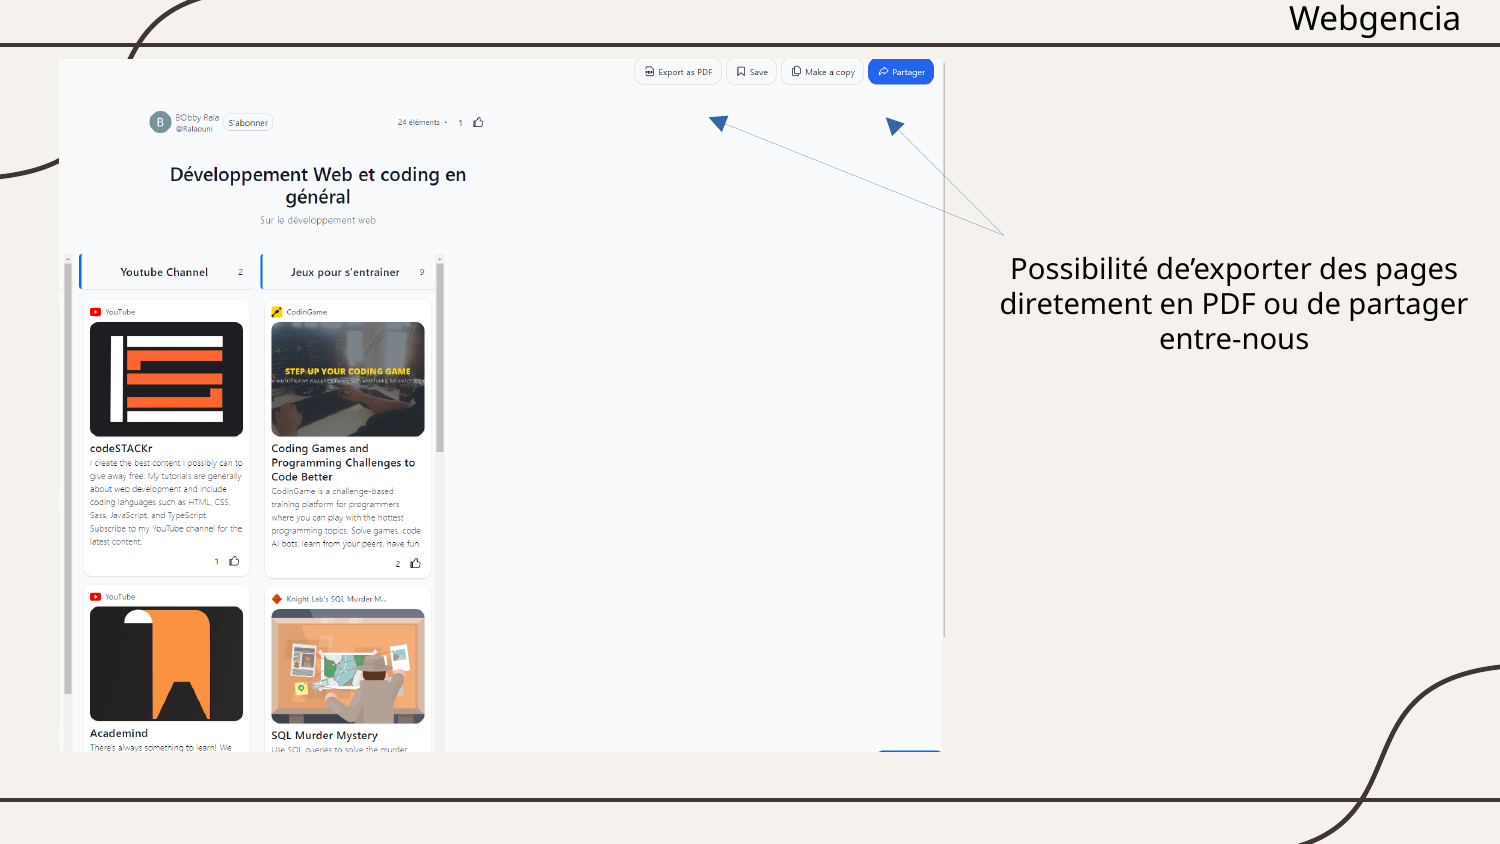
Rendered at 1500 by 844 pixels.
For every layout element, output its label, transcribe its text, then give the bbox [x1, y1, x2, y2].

text_box Possibilité de’exporter des pages diretement en PDF ou de partager entre-nous [968, 235, 1500, 502]
text_box Webgencia [1250, 0, 1500, 42]
picture [59, 59, 945, 752]
